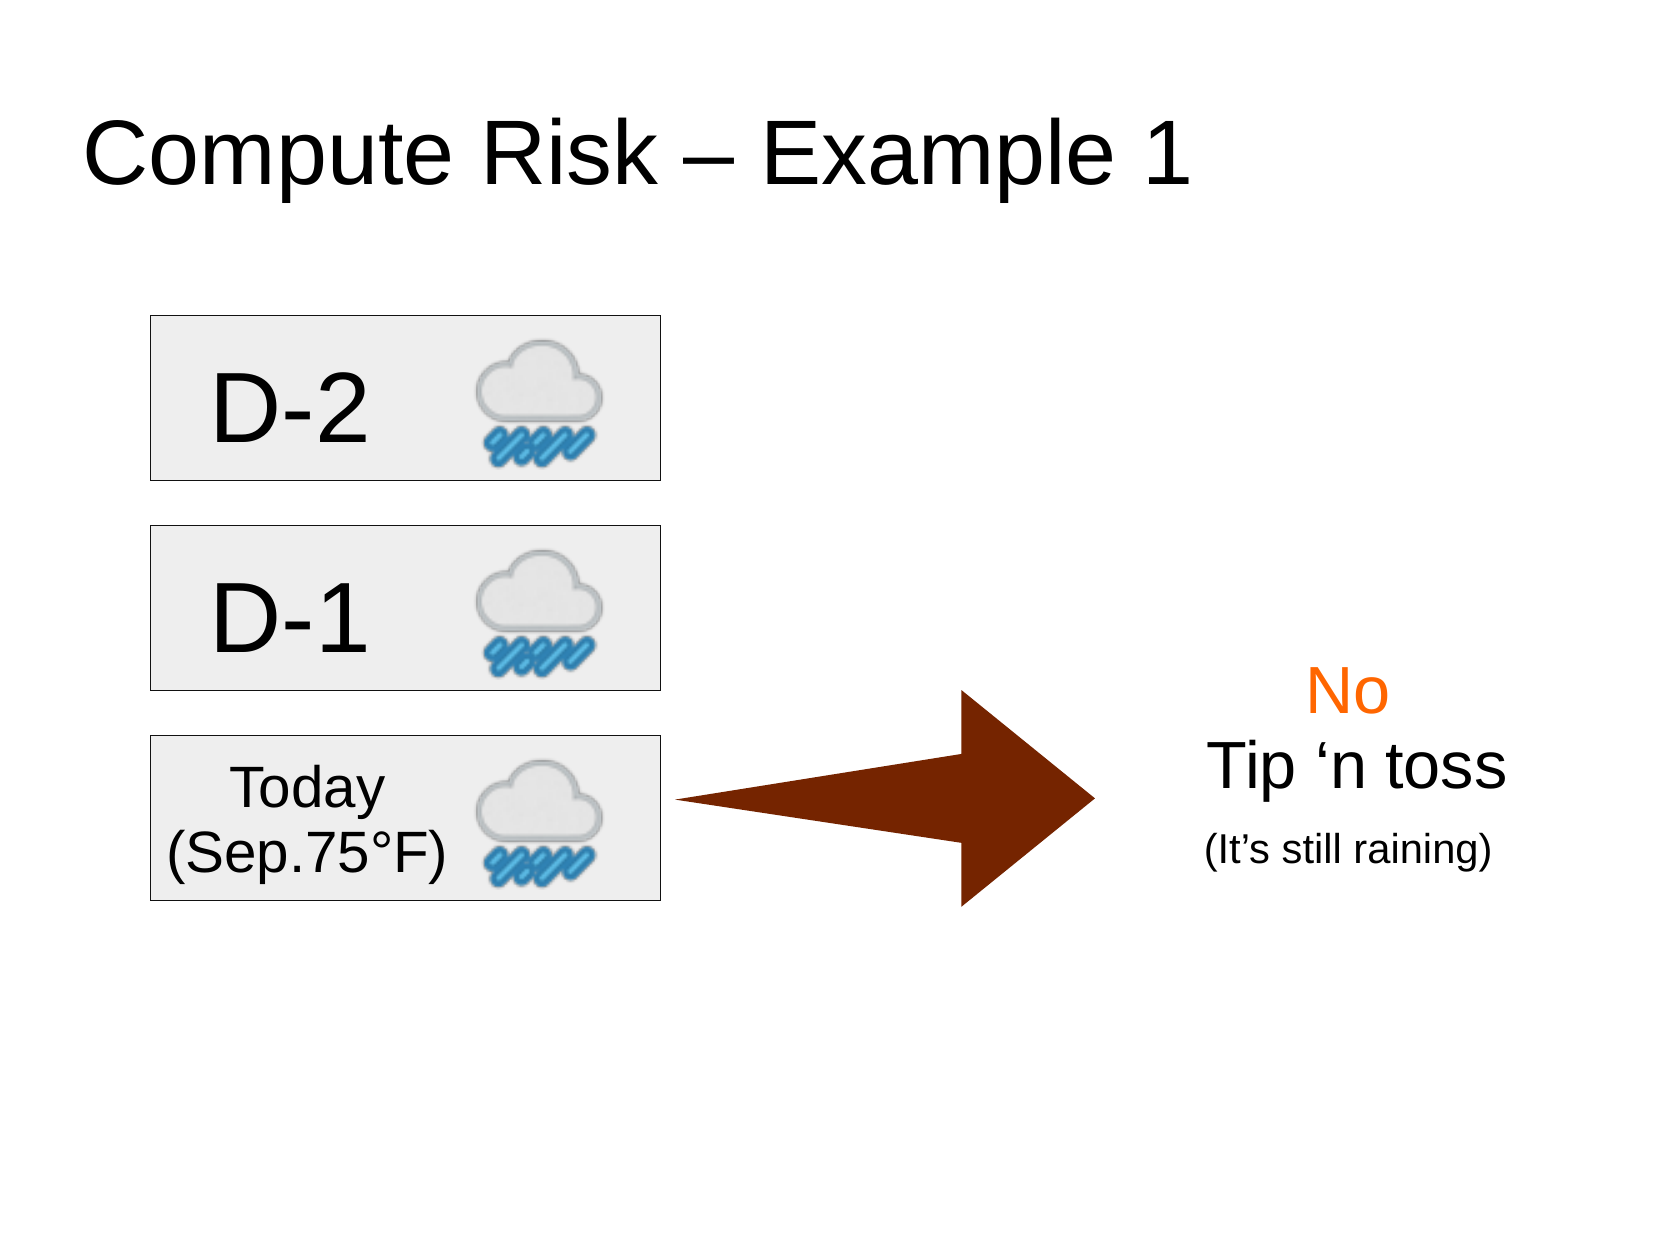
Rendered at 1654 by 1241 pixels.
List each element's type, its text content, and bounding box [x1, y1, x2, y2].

picture [466, 749, 615, 900]
text_box D-2 [195, 345, 406, 472]
picture [465, 329, 615, 480]
text_box Today (Sep.75°F) [150, 747, 466, 906]
picture [465, 539, 615, 690]
text_box [150, 315, 1654, 1080]
text_box D-1 [195, 555, 406, 682]
picture [675, 690, 1096, 907]
title Compute Risk – Example 1 [82, 49, 1621, 257]
text_box No Tip ‘n toss (It’s still raining) [1140, 645, 1576, 886]
